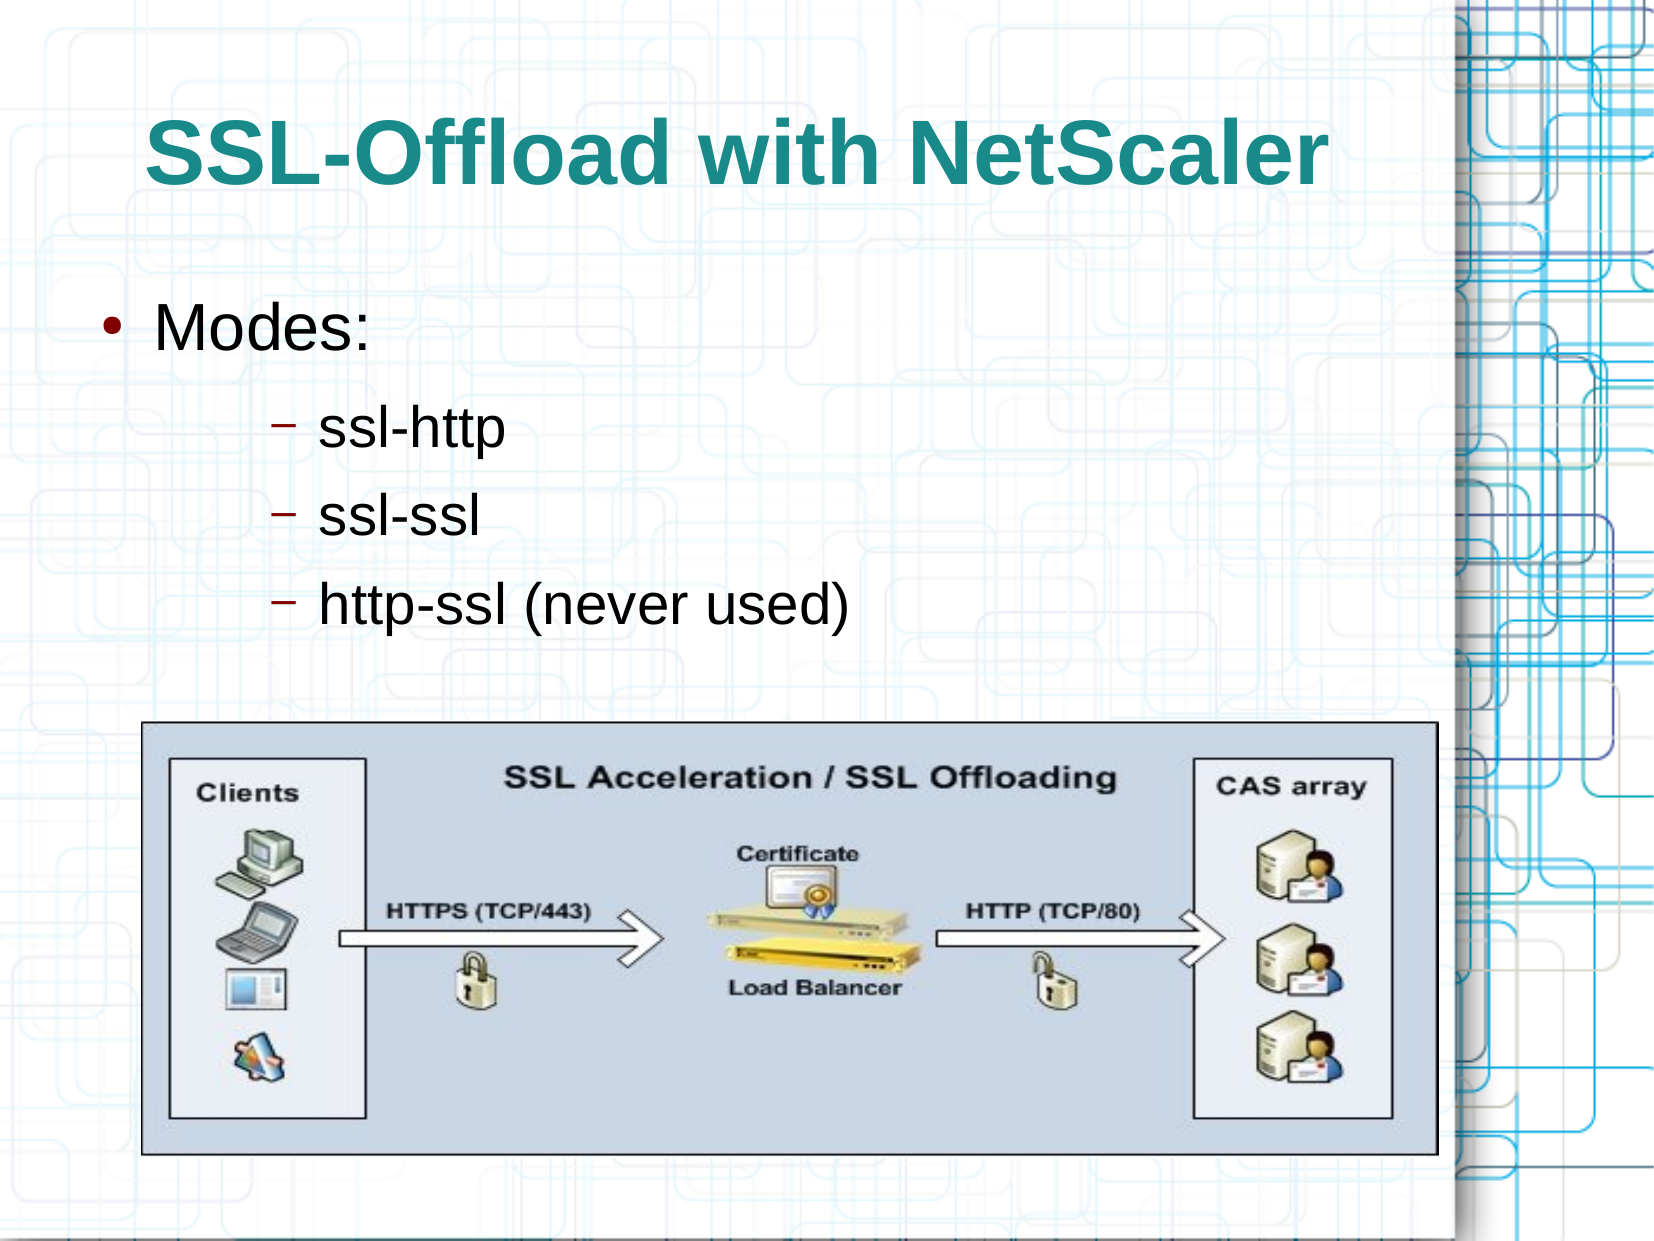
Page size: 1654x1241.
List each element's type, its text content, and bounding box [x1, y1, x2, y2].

list Modes: ssl-http ssl-ssl http-ssl (never used) [82, 290, 1418, 721]
picture [0, 0, 1654, 1241]
title SSL-Offload with NetScaler [59, 49, 1418, 257]
